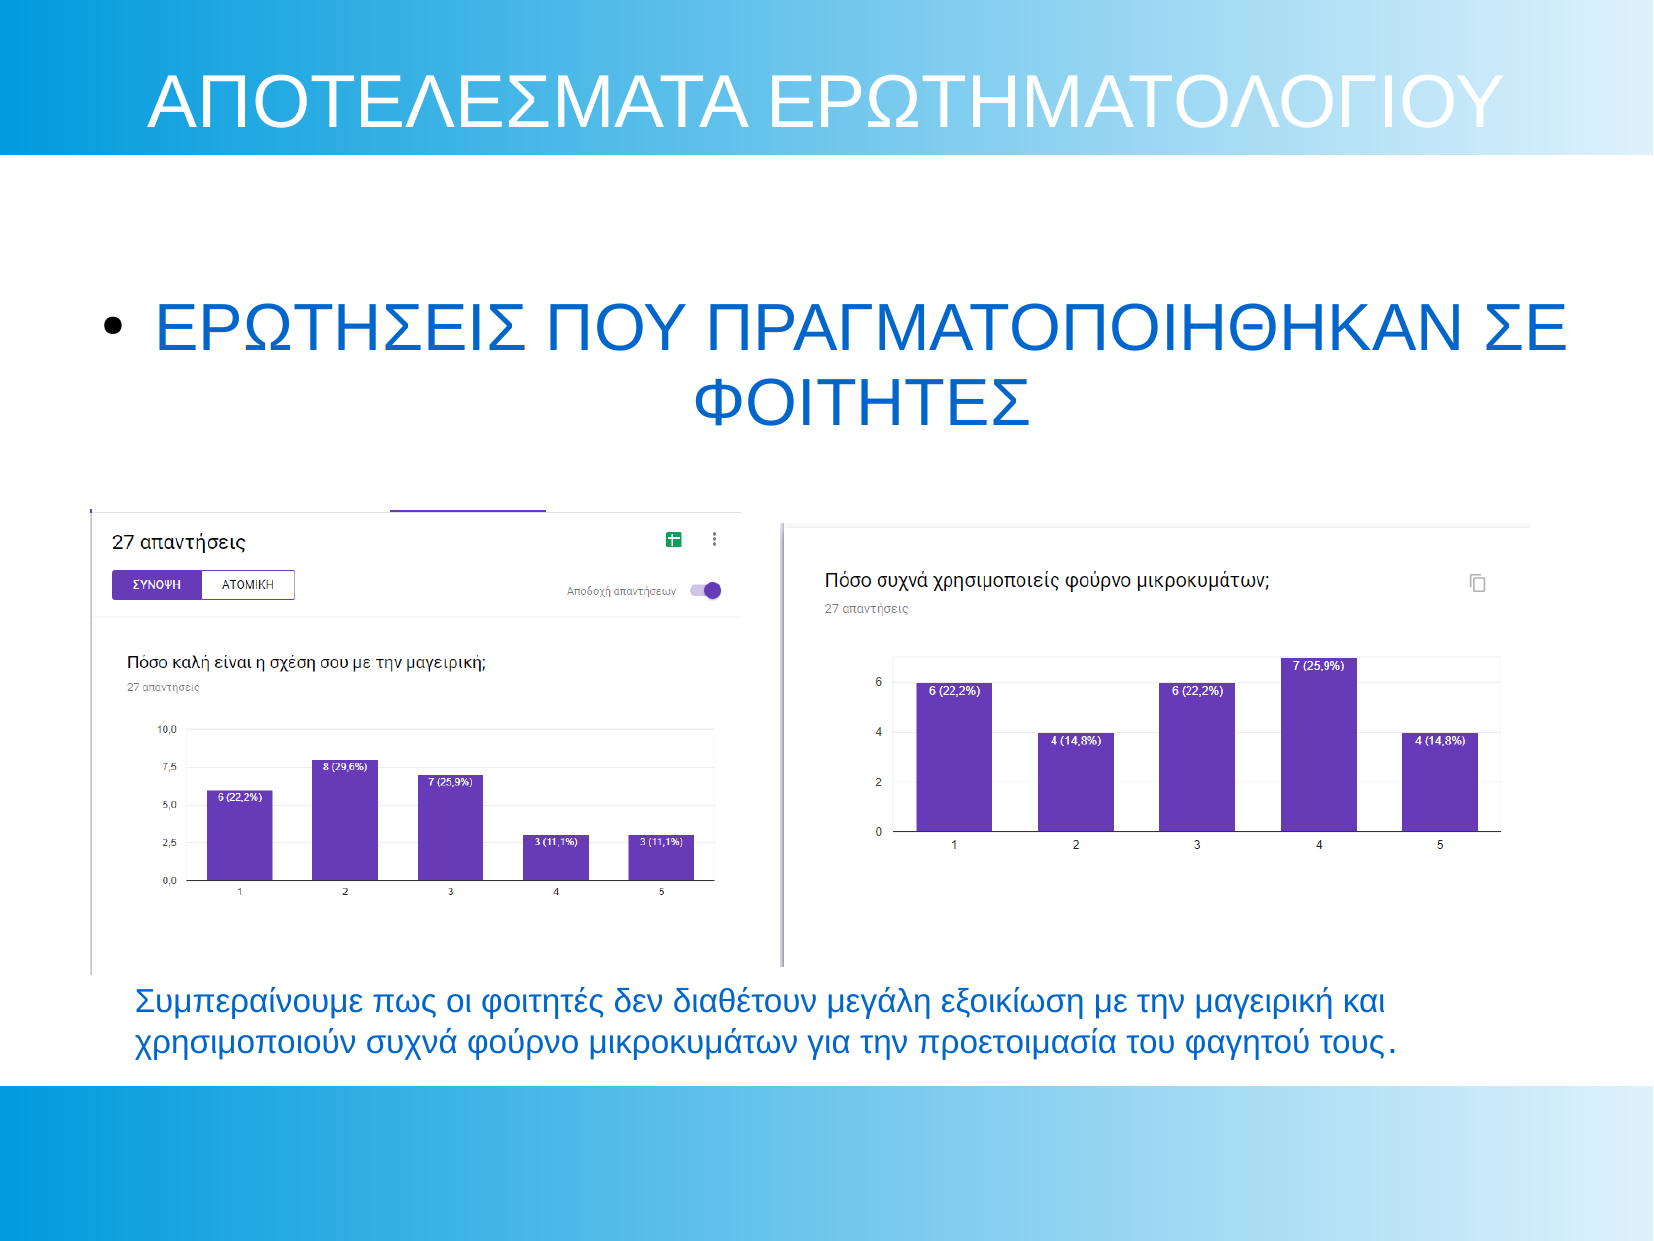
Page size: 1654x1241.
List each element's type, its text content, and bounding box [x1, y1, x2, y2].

picture [780, 523, 1531, 967]
text_box Συμπεραίνουμε πως οι φοιτητές δεν διαθέτουν μεγάλη εξοικίωση με την μαγειρική και χρησιμοποιούν συχνά φούρνο μικροκυμάτων για την προετοιμασία του φαγητού τους. [120, 975, 1546, 1069]
list ΕΡΩΤΗΣΕΙΣ ΠΟΥ ΠΡΑΓΜΑΤΟΠΟΙΗΘΗΚΑΝ ΣΕ ΦΟΙΤΗΤΕΣ [82, 290, 1571, 1010]
picture [90, 509, 741, 976]
title ΑΠΟΤΕΛΕΣΜΑΤΑ ΕΡΩΤΗΜΑΤΟΛΟΓΙΟΥ [82, 49, 1571, 155]
